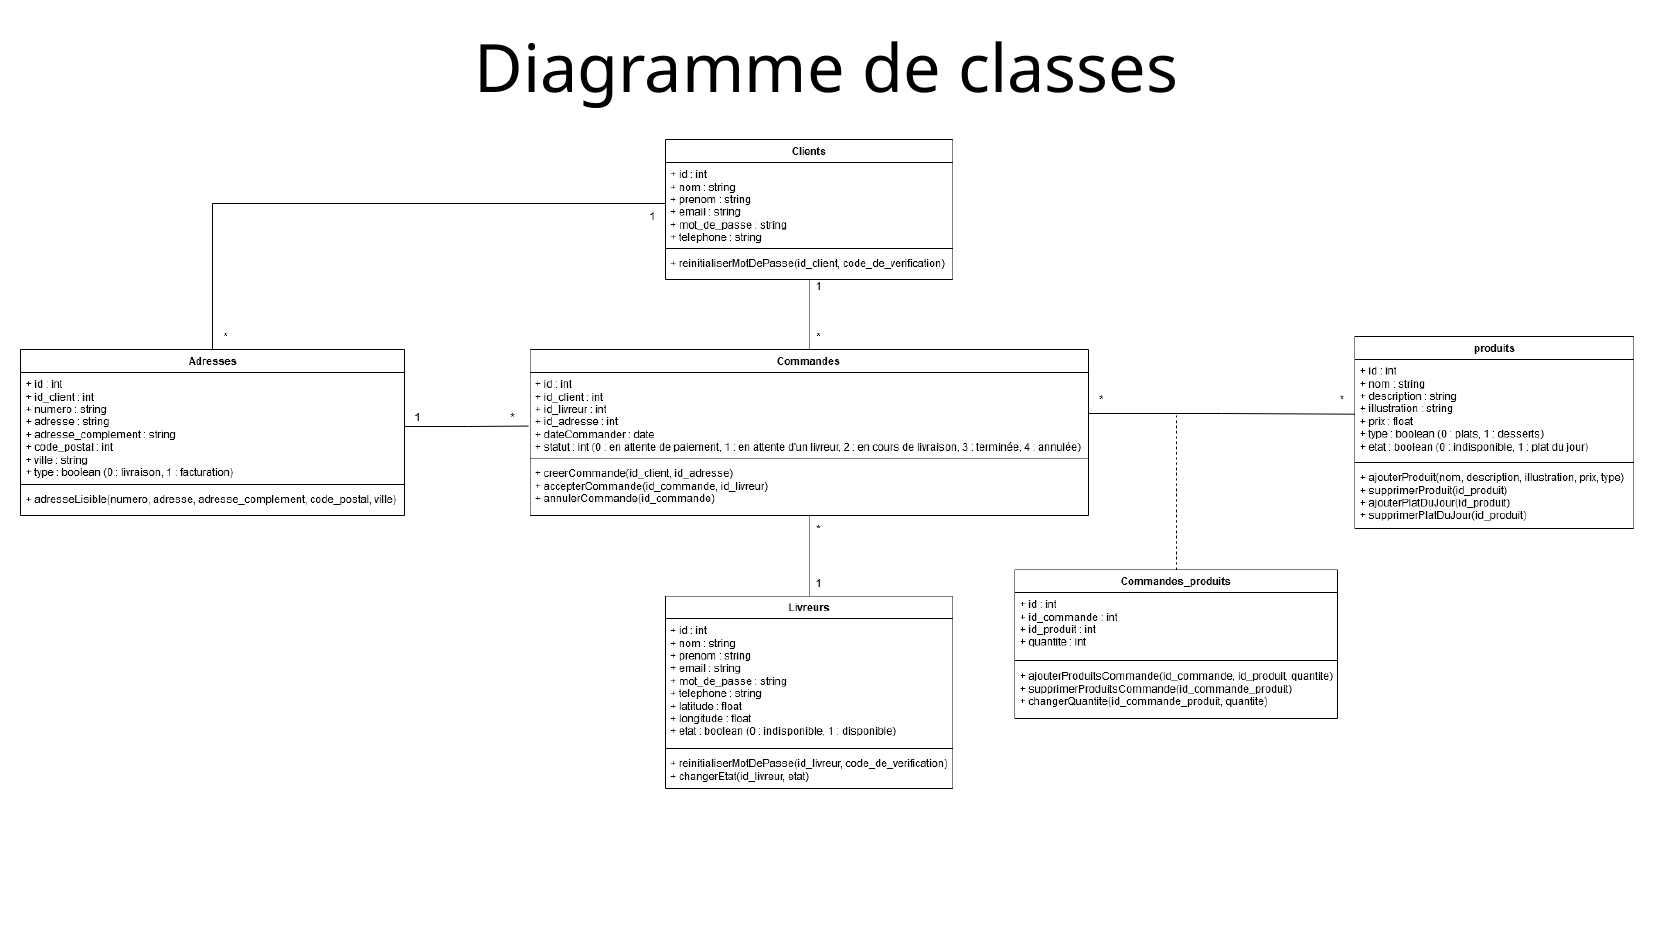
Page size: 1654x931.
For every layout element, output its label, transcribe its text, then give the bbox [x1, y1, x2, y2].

picture [20, 139, 1634, 791]
title Diagramme de classes [460, 26, 1193, 108]
